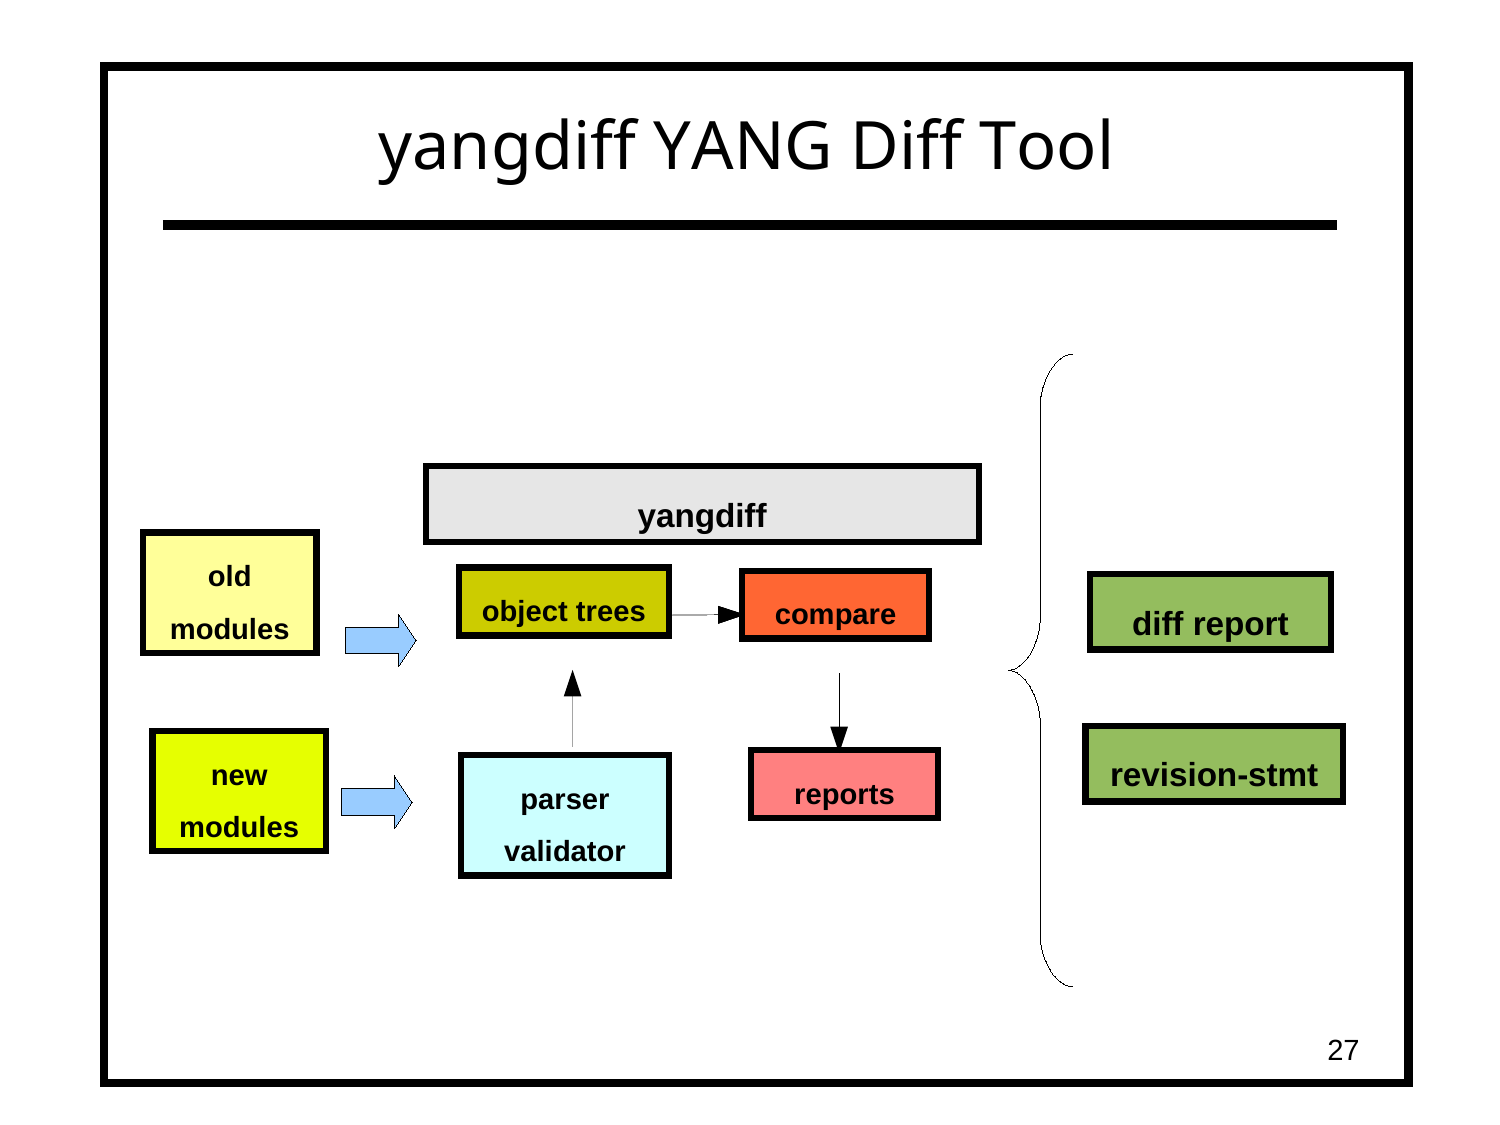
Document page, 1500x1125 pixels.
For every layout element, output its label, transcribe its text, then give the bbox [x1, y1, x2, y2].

text_box [341, 775, 413, 829]
text_box parser validator [461, 755, 669, 876]
text_box compare [742, 570, 930, 639]
text_box new modules [152, 730, 327, 852]
text_box revision-stmt [1085, 726, 1344, 802]
text_box reports [751, 750, 938, 819]
text_box [345, 614, 417, 667]
title yangdiff YANG Diff Tool [162, 82, 1332, 206]
text_box diff report [1089, 574, 1332, 650]
text_box yangdiff [425, 466, 979, 542]
text_box old modules [142, 532, 317, 653]
text_box object trees [458, 567, 670, 636]
